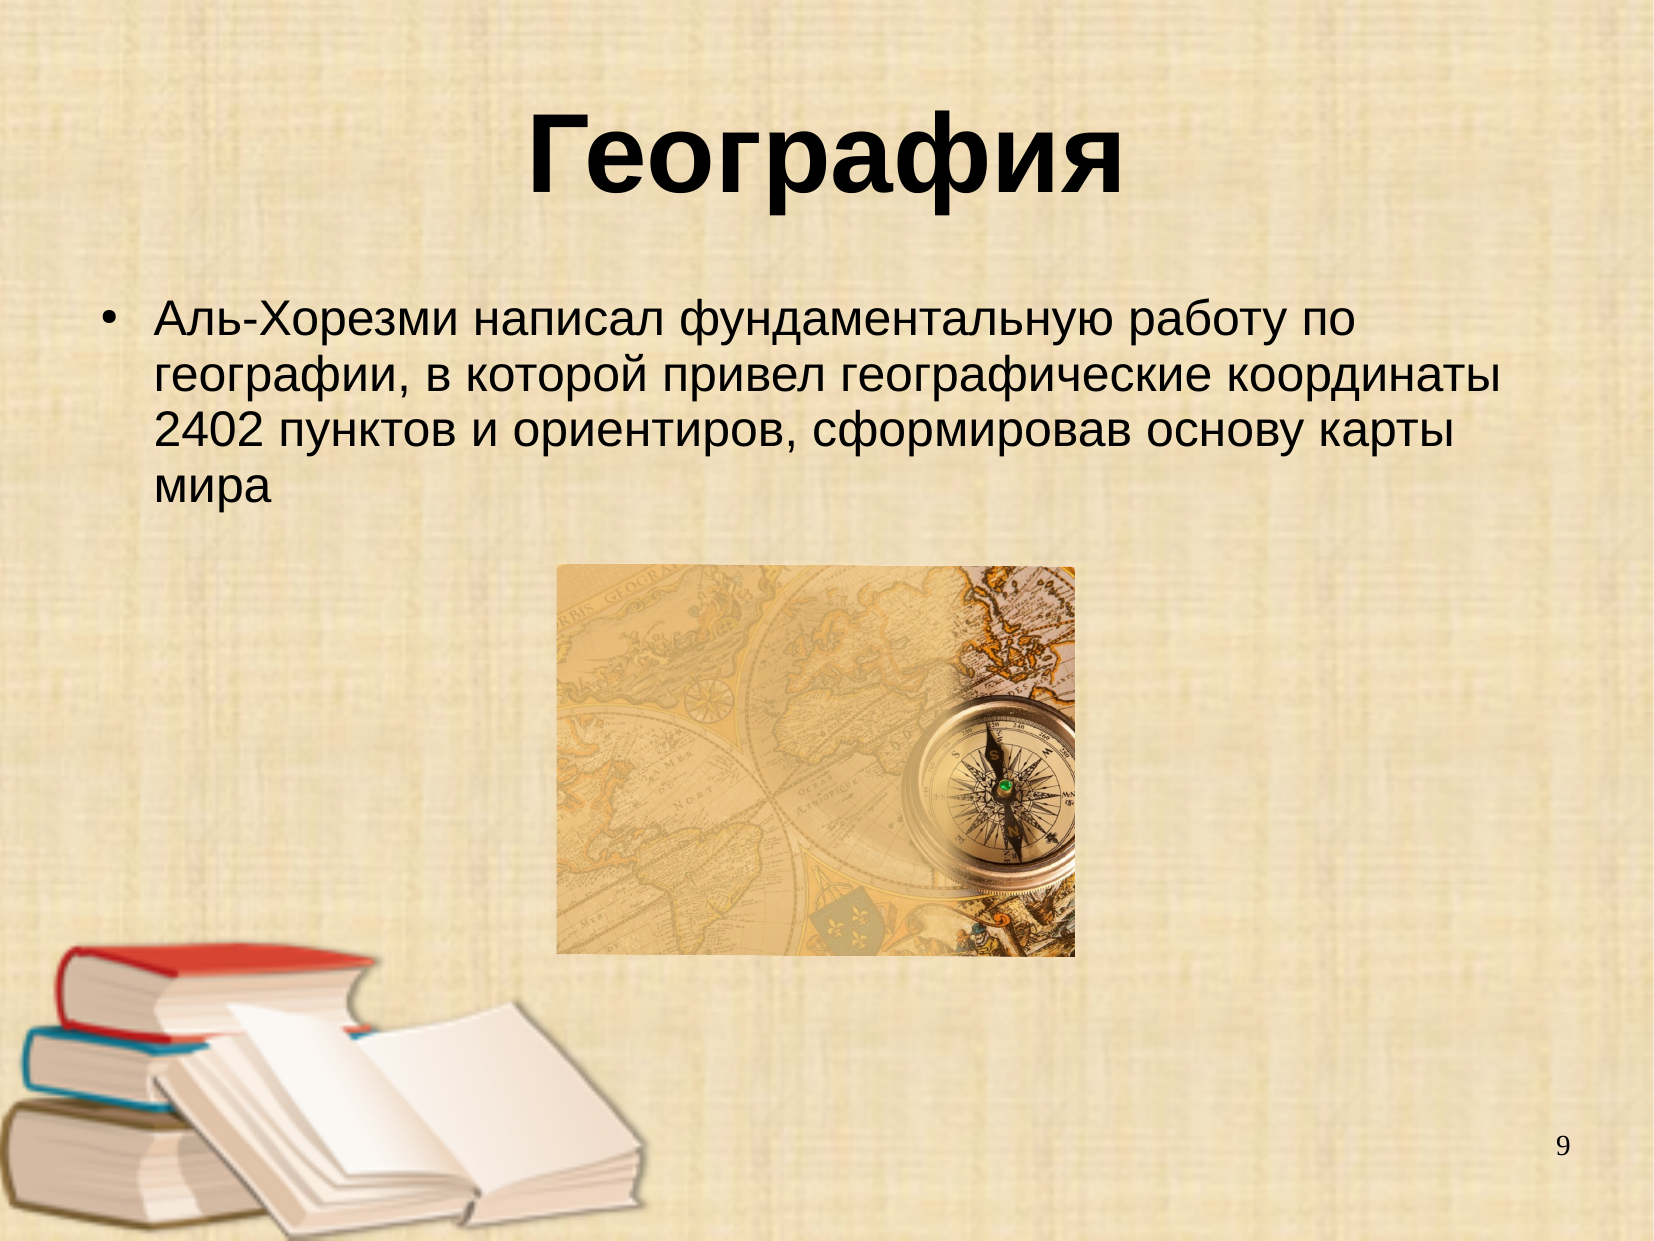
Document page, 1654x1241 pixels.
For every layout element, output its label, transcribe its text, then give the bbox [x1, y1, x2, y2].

picture [0, 0, 1654, 1241]
title География [82, 49, 1571, 257]
list Аль-Хорезми написал фундаментальную работу по географии, в которой привел географические координаты 2402 пунктов и ориентиров, сформировав основу карты мира [82, 290, 1571, 681]
